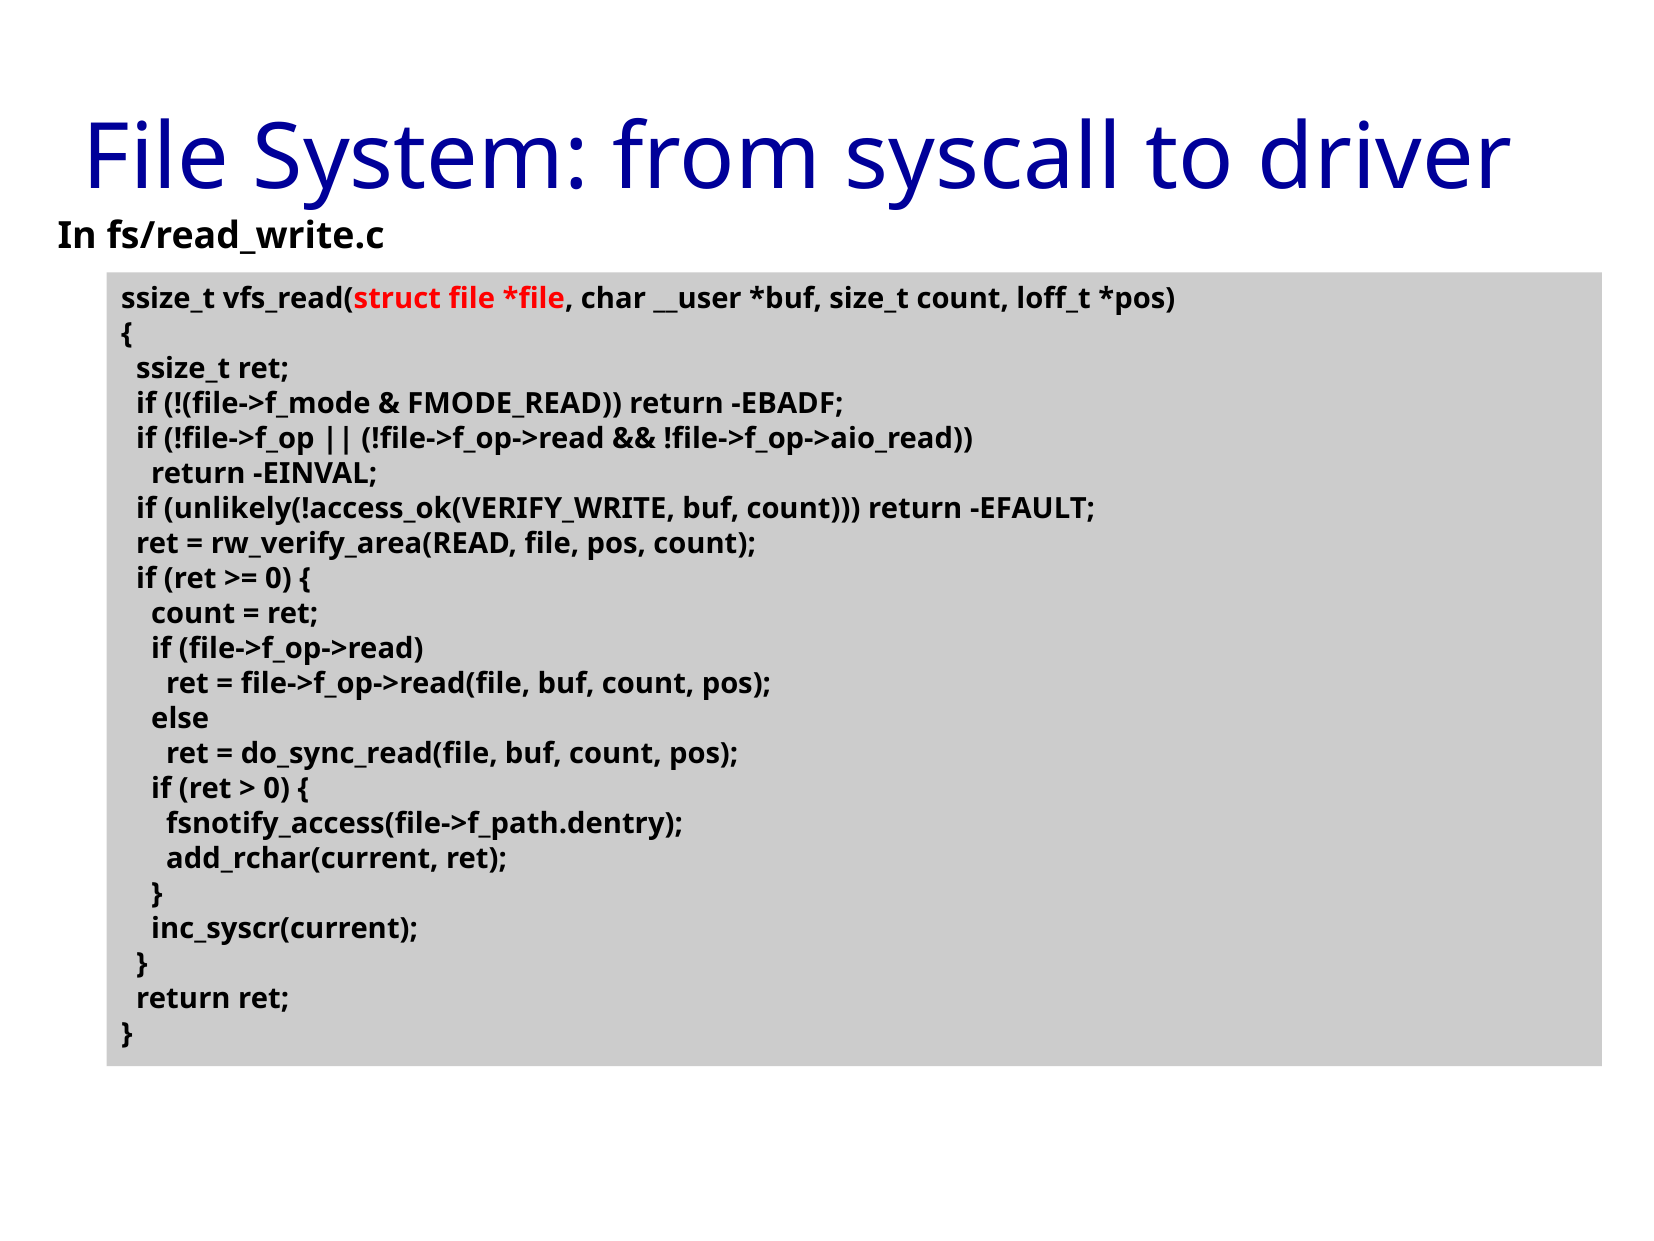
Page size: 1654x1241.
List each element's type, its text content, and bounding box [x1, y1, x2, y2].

title File System: from syscall to driver [82, 102, 1571, 204]
text_box In fs/read_write.c [42, 203, 458, 270]
text_box ssize_t vfs_read(struct file *file, char __user *buf, size_t count, loff_t *pos) { ssize_t ret; if (!(file->f_mode & FMODE_READ)) return -EBADF; if (!file->f_op || (!file->f_op->read && !file->f_op->aio_read)) return -EINVAL; if (unlikely(!access_ok(VERIFY_WRITE, buf, count))) return -EFAULT; ret = rw_verify_area(READ, file, pos, count); if (ret >= 0) { count = ret; if (file->f_op->read) ret = file->f_op->read(file, buf, count, pos); else ret = do_sync_read(file, buf, count, pos); if (ret > 0) { fsnotify_access(file->f_path.dentry); add_rchar(current, ret); } inc_syscr(current); } return ret; } [106, 272, 1602, 1067]
